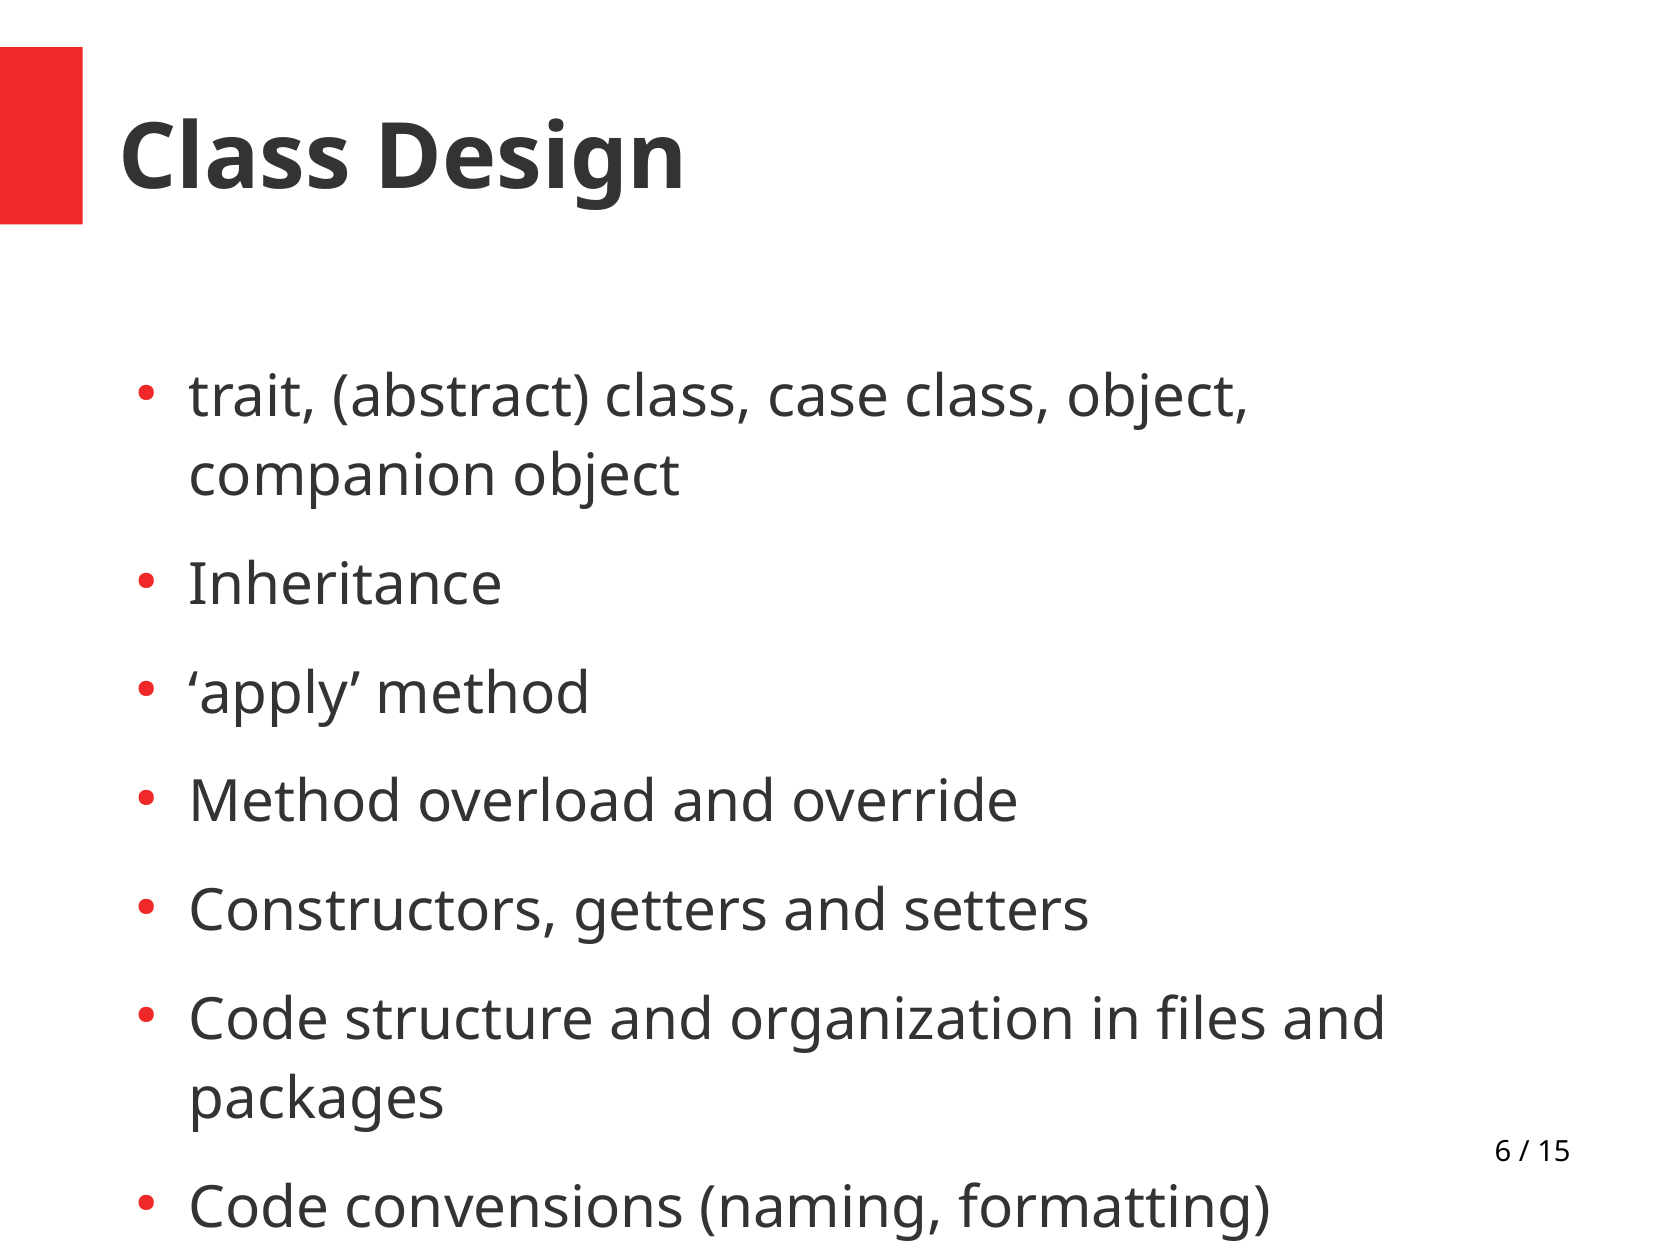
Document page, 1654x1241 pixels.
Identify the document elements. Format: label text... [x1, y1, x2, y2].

title Class Design [118, 49, 1571, 257]
list trait, (abstract) class, case class, object, companion object Inheritance ‘apply’ method Method overload and override Constructors, getters and setters Code structure and organization in files and packages Code convensions (naming, formatting) [118, 354, 1536, 1074]
